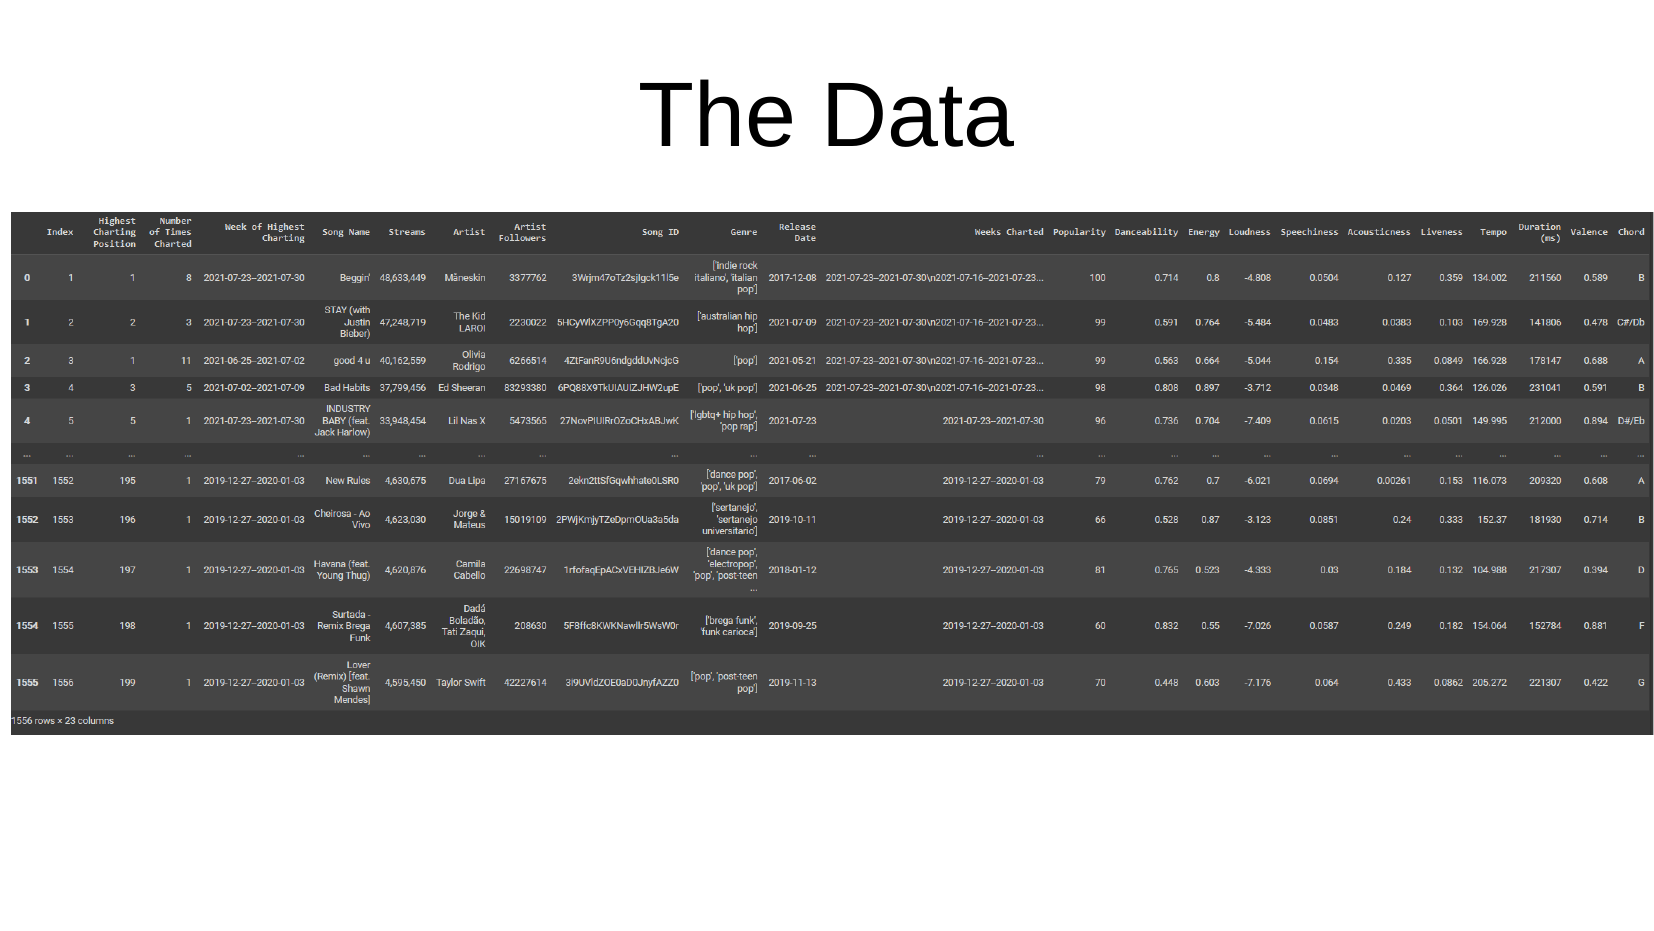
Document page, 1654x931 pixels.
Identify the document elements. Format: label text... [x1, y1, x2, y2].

title The Data [82, 37, 1571, 193]
picture [11, 212, 1654, 736]
